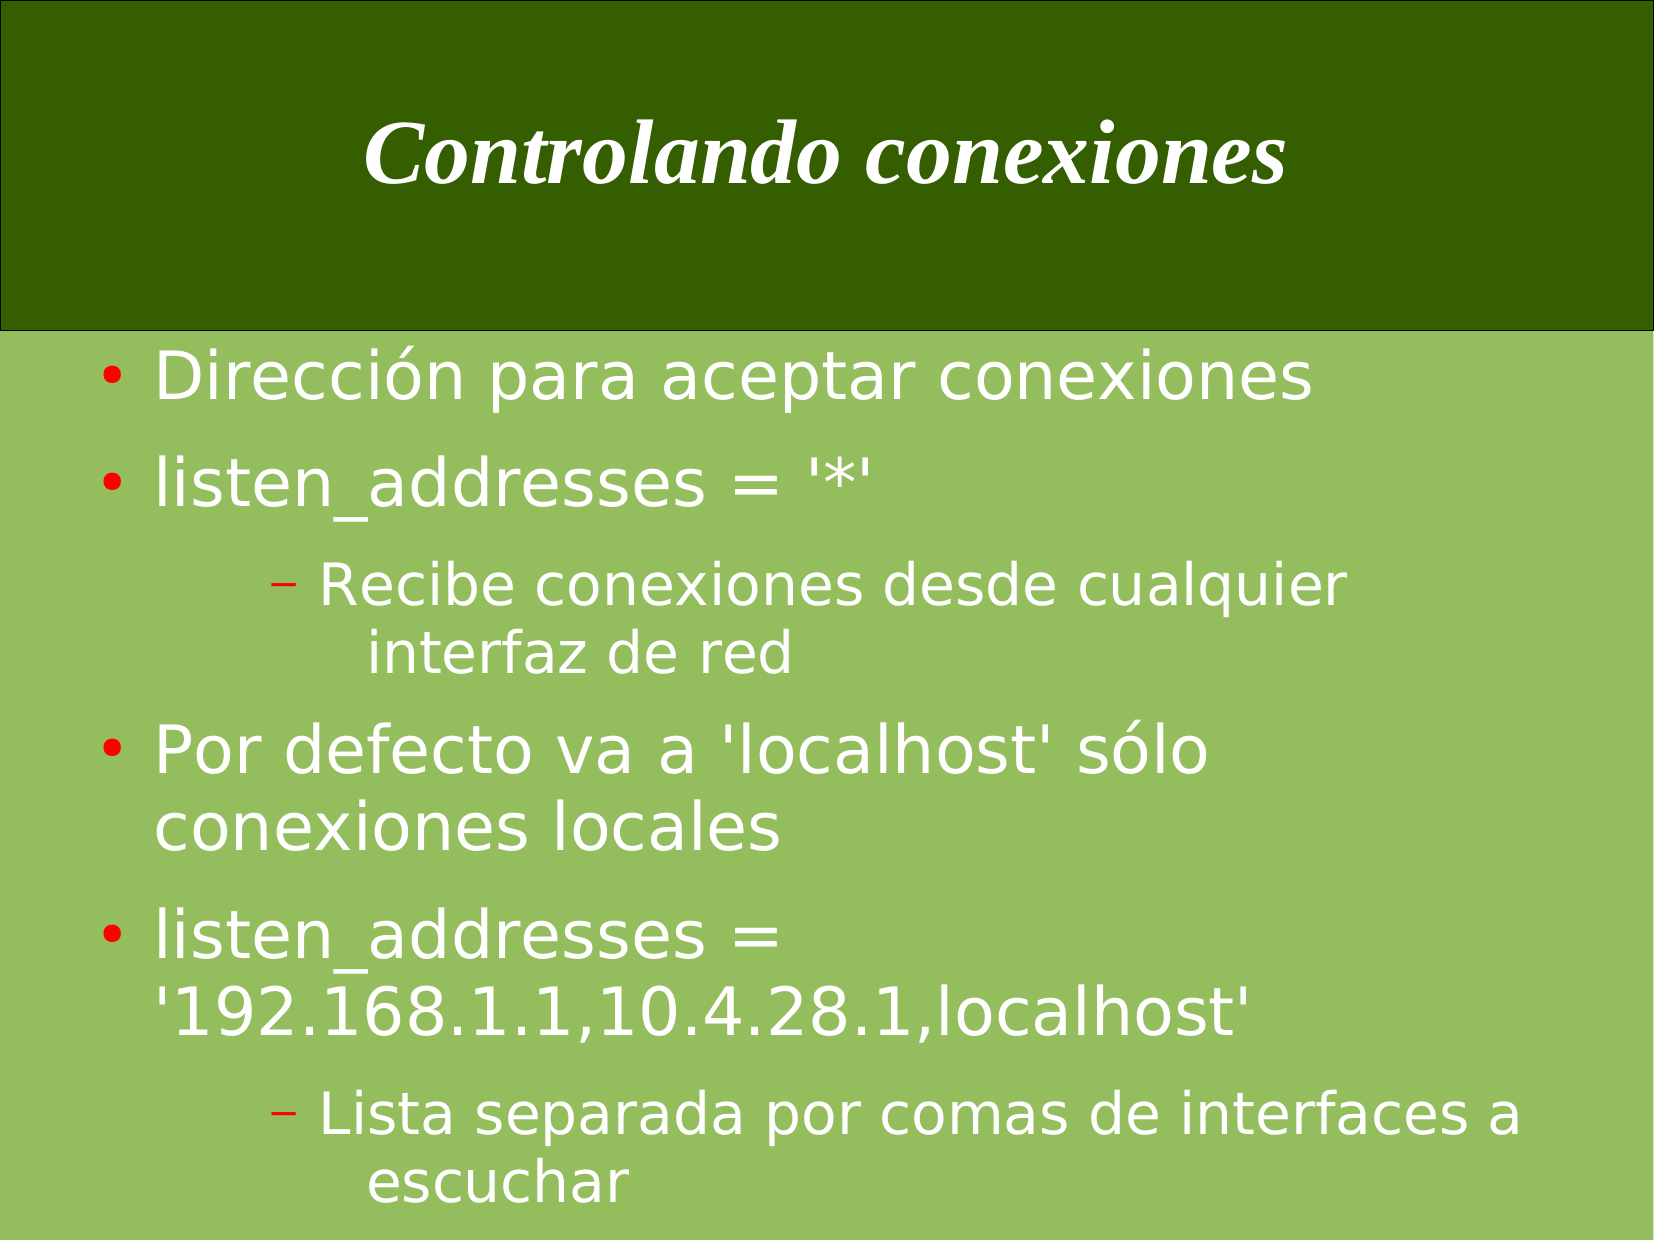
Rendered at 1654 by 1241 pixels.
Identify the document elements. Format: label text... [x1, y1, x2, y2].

title Controlando conexiones [82, 49, 1571, 257]
list Dirección para aceptar conexiones listen_addresses = '*' Recibe conexiones desde cualquier interfaz de red Por defecto va a 'localhost' sólo conexiones locales listen_addresses = '192.168.1.1,10.4.28.1,localhost' Lista separada por comas de interfaces a escuchar [82, 337, 1571, 1217]
